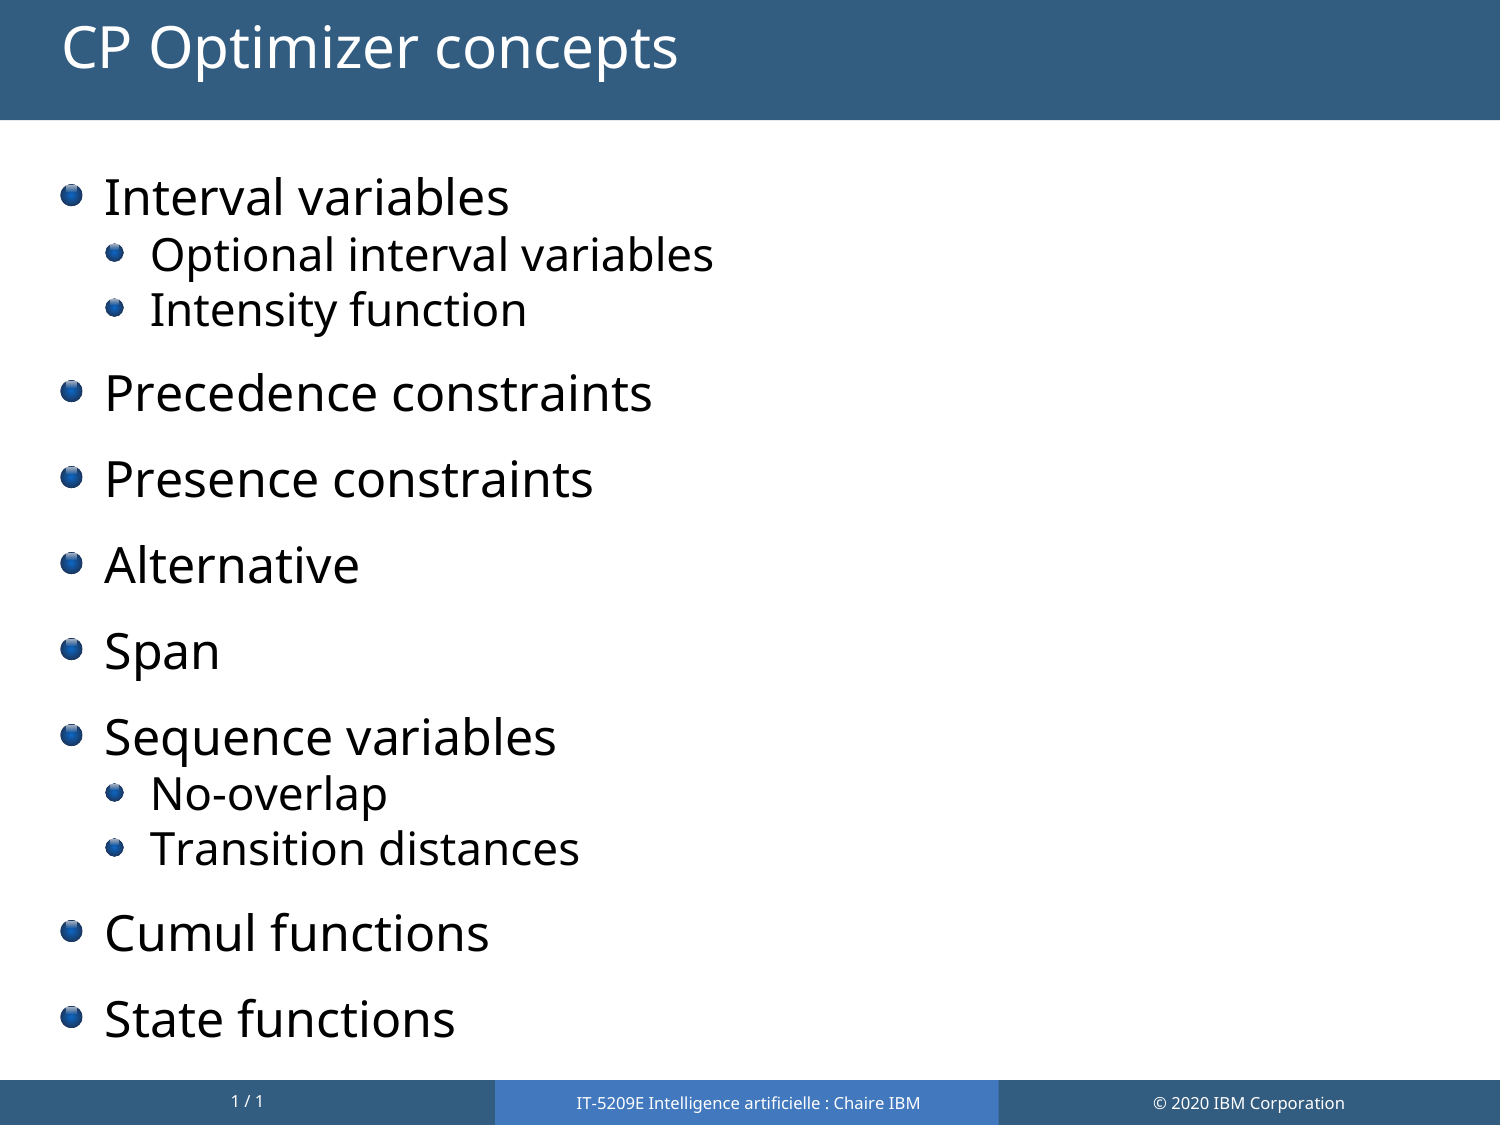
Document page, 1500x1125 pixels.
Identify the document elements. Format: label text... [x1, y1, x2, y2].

title CP Optimizer concepts [37, 0, 1500, 121]
list Interval variables Optional interval variables Intensity function Precedence constraints Presence constraints Alternative Span Sequence variables No-overlap Transition distances Cumul functions State functions [45, 157, 968, 1125]
